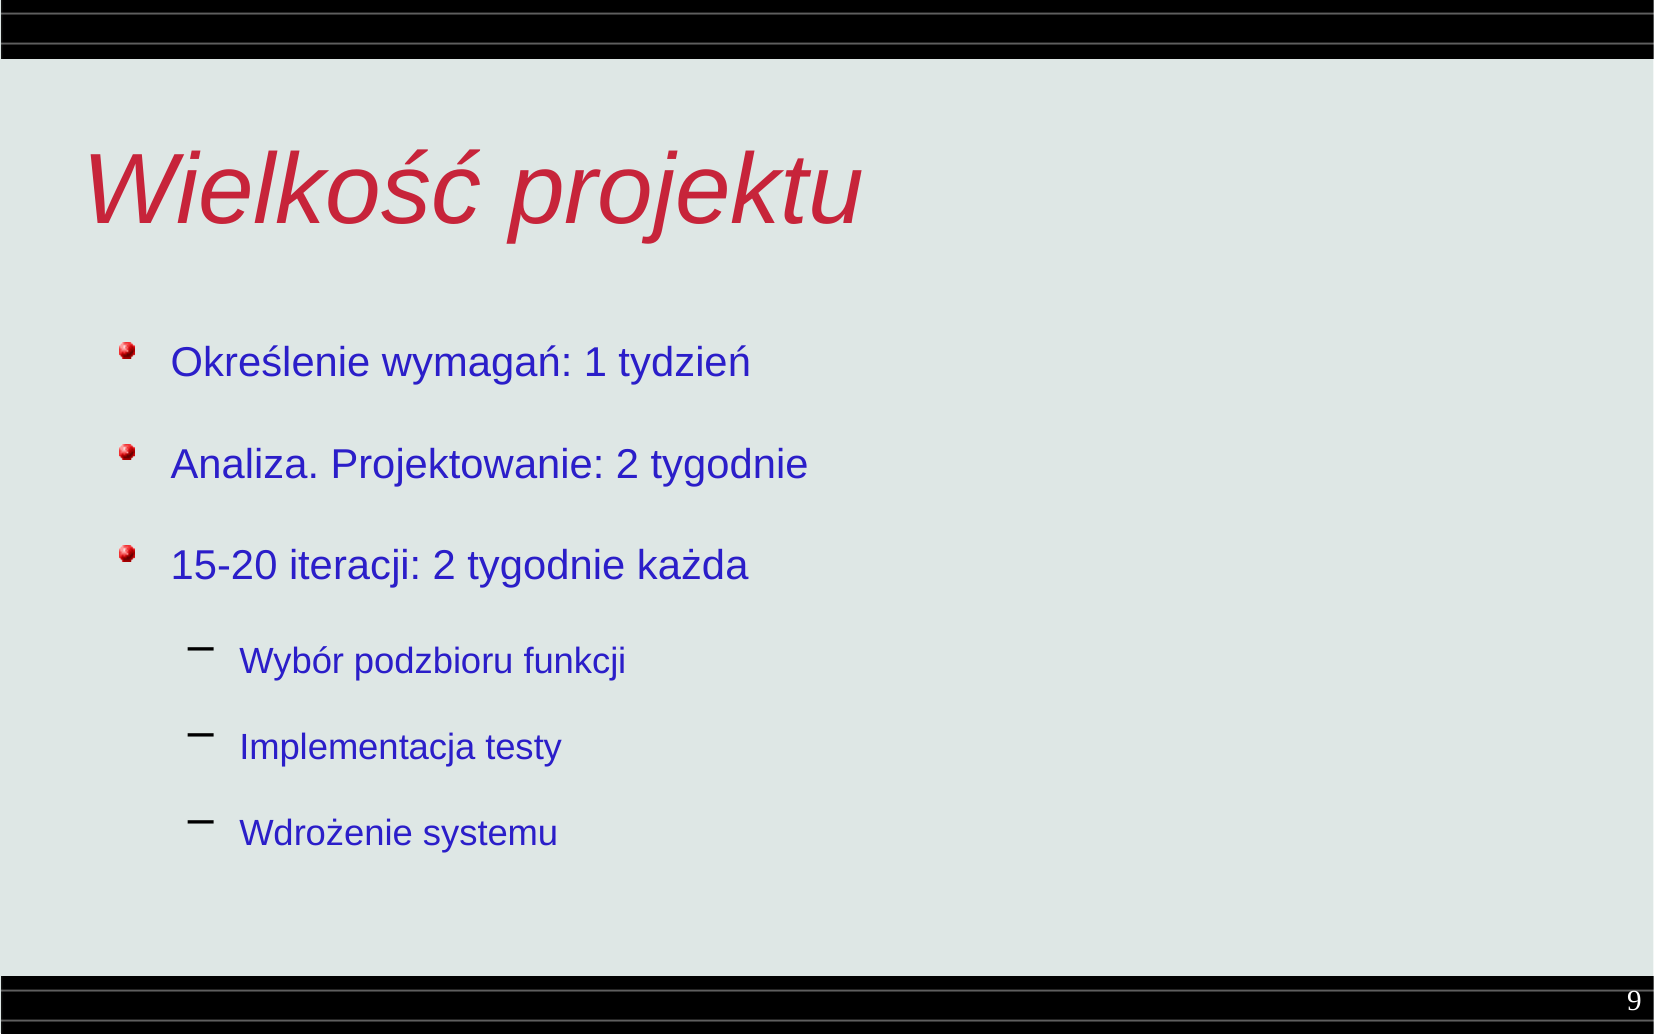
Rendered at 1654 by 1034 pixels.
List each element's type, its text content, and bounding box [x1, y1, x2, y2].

picture [1, 976, 1654, 1034]
title Wielkość projektu [82, 102, 1571, 276]
picture [1, 0, 1654, 59]
list Określenie wymagań: 1 tydzień Analiza. Projektowanie: 2 tygodnie 15-20 iteracji: 2 tygodnie każda Wybór podzbioru funkcji Implementacja testy Wdrożenie systemu [101, 315, 1591, 856]
